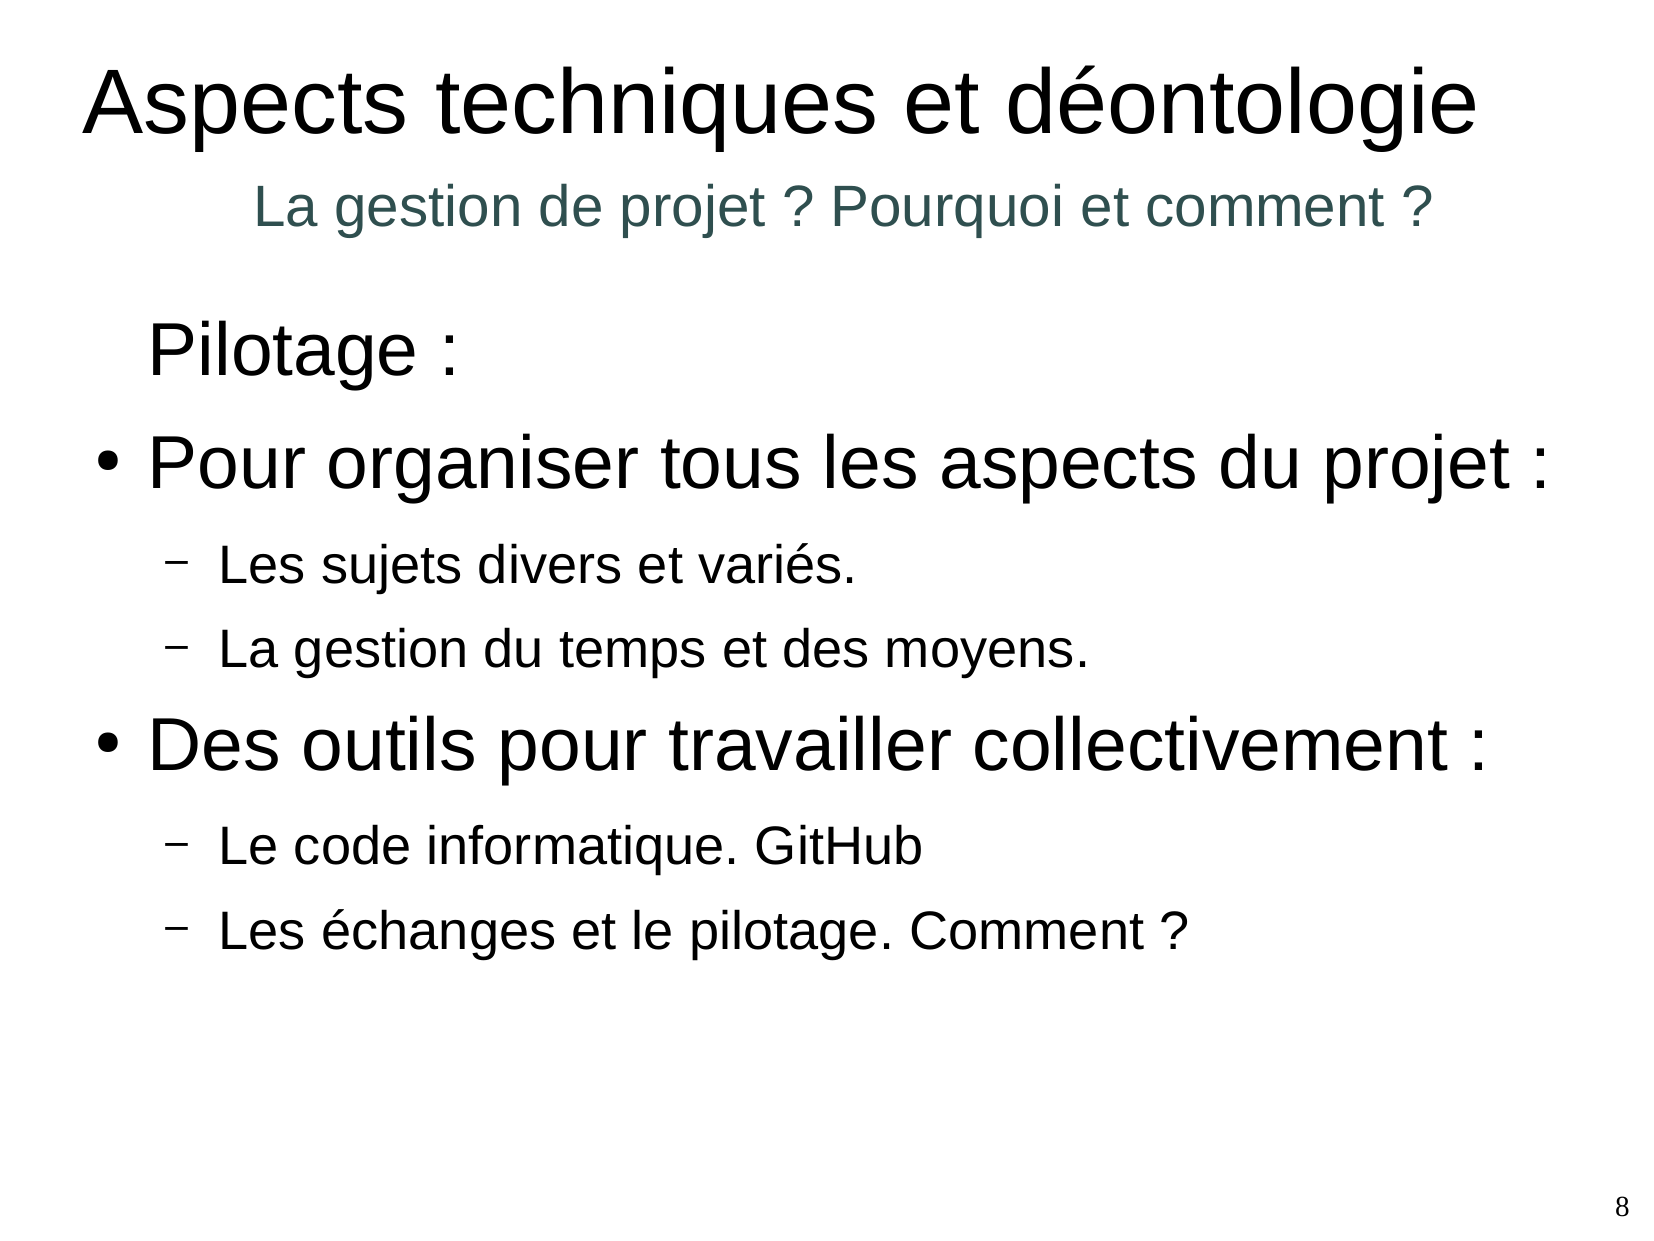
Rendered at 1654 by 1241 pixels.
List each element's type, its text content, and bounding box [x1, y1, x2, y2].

list Pilotage : Pour organiser tous les aspects du projet : Les sujets divers et variés. La gestion du temps et des moyens. Des outils pour travailler collectivement : Le code informatique. GitHub Les échanges et le pilotage. Comment ? [76, 307, 1565, 1140]
title La gestion de projet ? Pourquoi et comment ? [100, 159, 1589, 254]
title Aspects techniques et déontologie [82, 49, 1571, 154]
